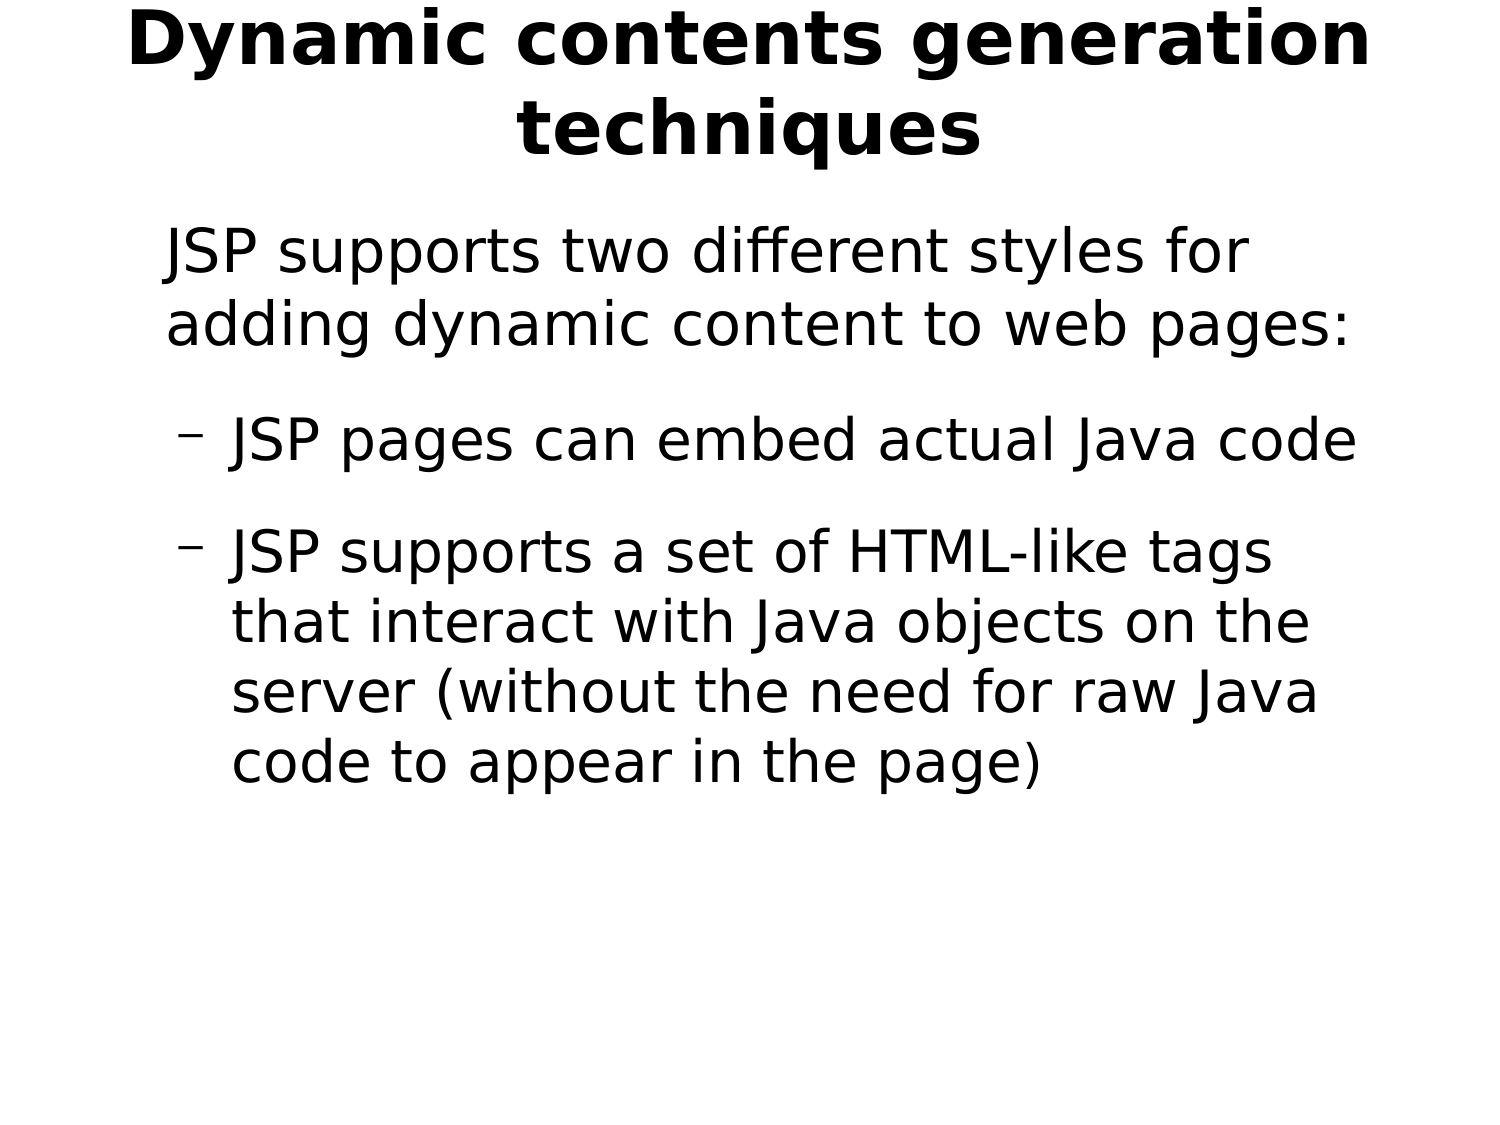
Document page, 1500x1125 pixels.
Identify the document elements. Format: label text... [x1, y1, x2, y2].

list JSP supports two different styles for adding dynamic content to web pages: JSP pages can embed actual Java code JSP supports a set of HTML-like tags that interact with Java objects on the server (without the need for raw Java code to appear in the page) [75, 204, 1395, 1075]
title Dynamic contents generation techniques [75, 44, 1425, 177]
